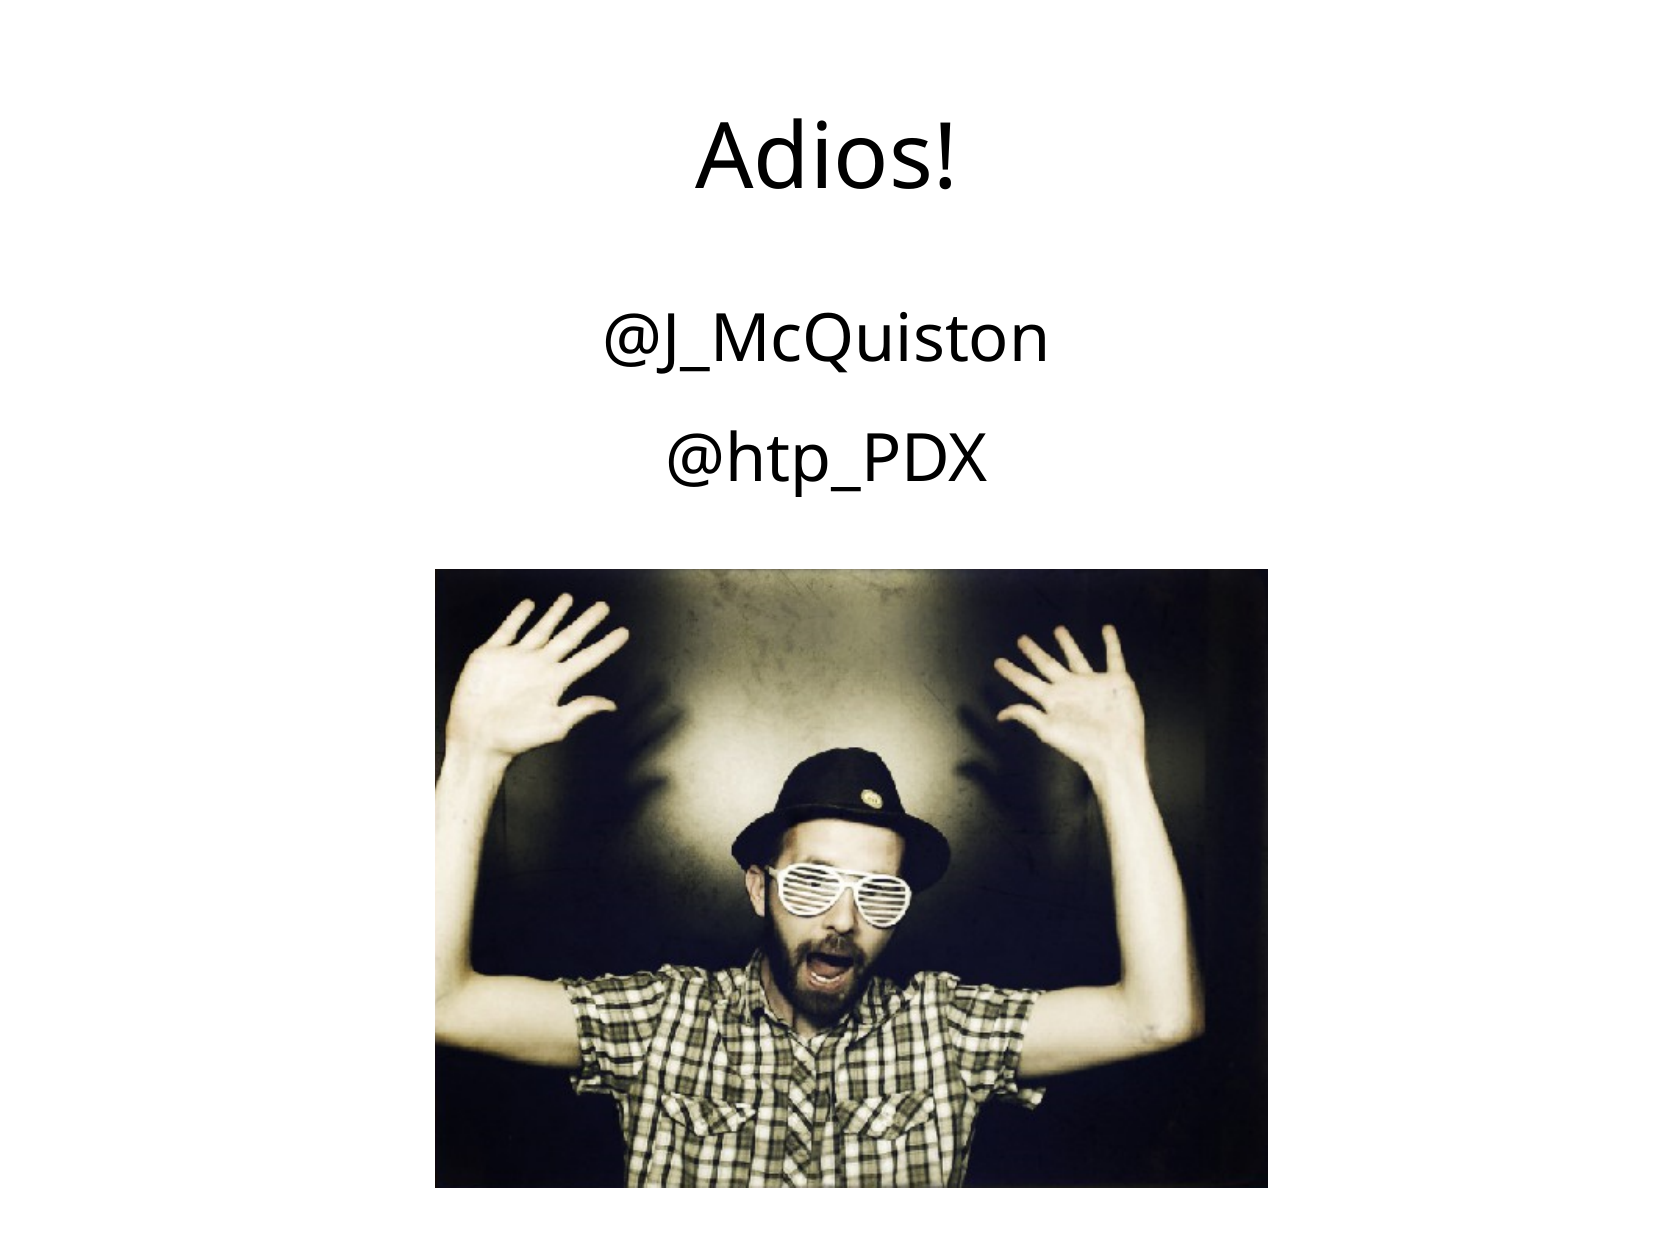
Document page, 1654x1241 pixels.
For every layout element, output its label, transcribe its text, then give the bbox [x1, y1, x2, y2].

title Adios! [82, 49, 1571, 257]
picture [435, 569, 1268, 1188]
list @J_McQuiston @htp_PDX [82, 290, 1571, 1010]
